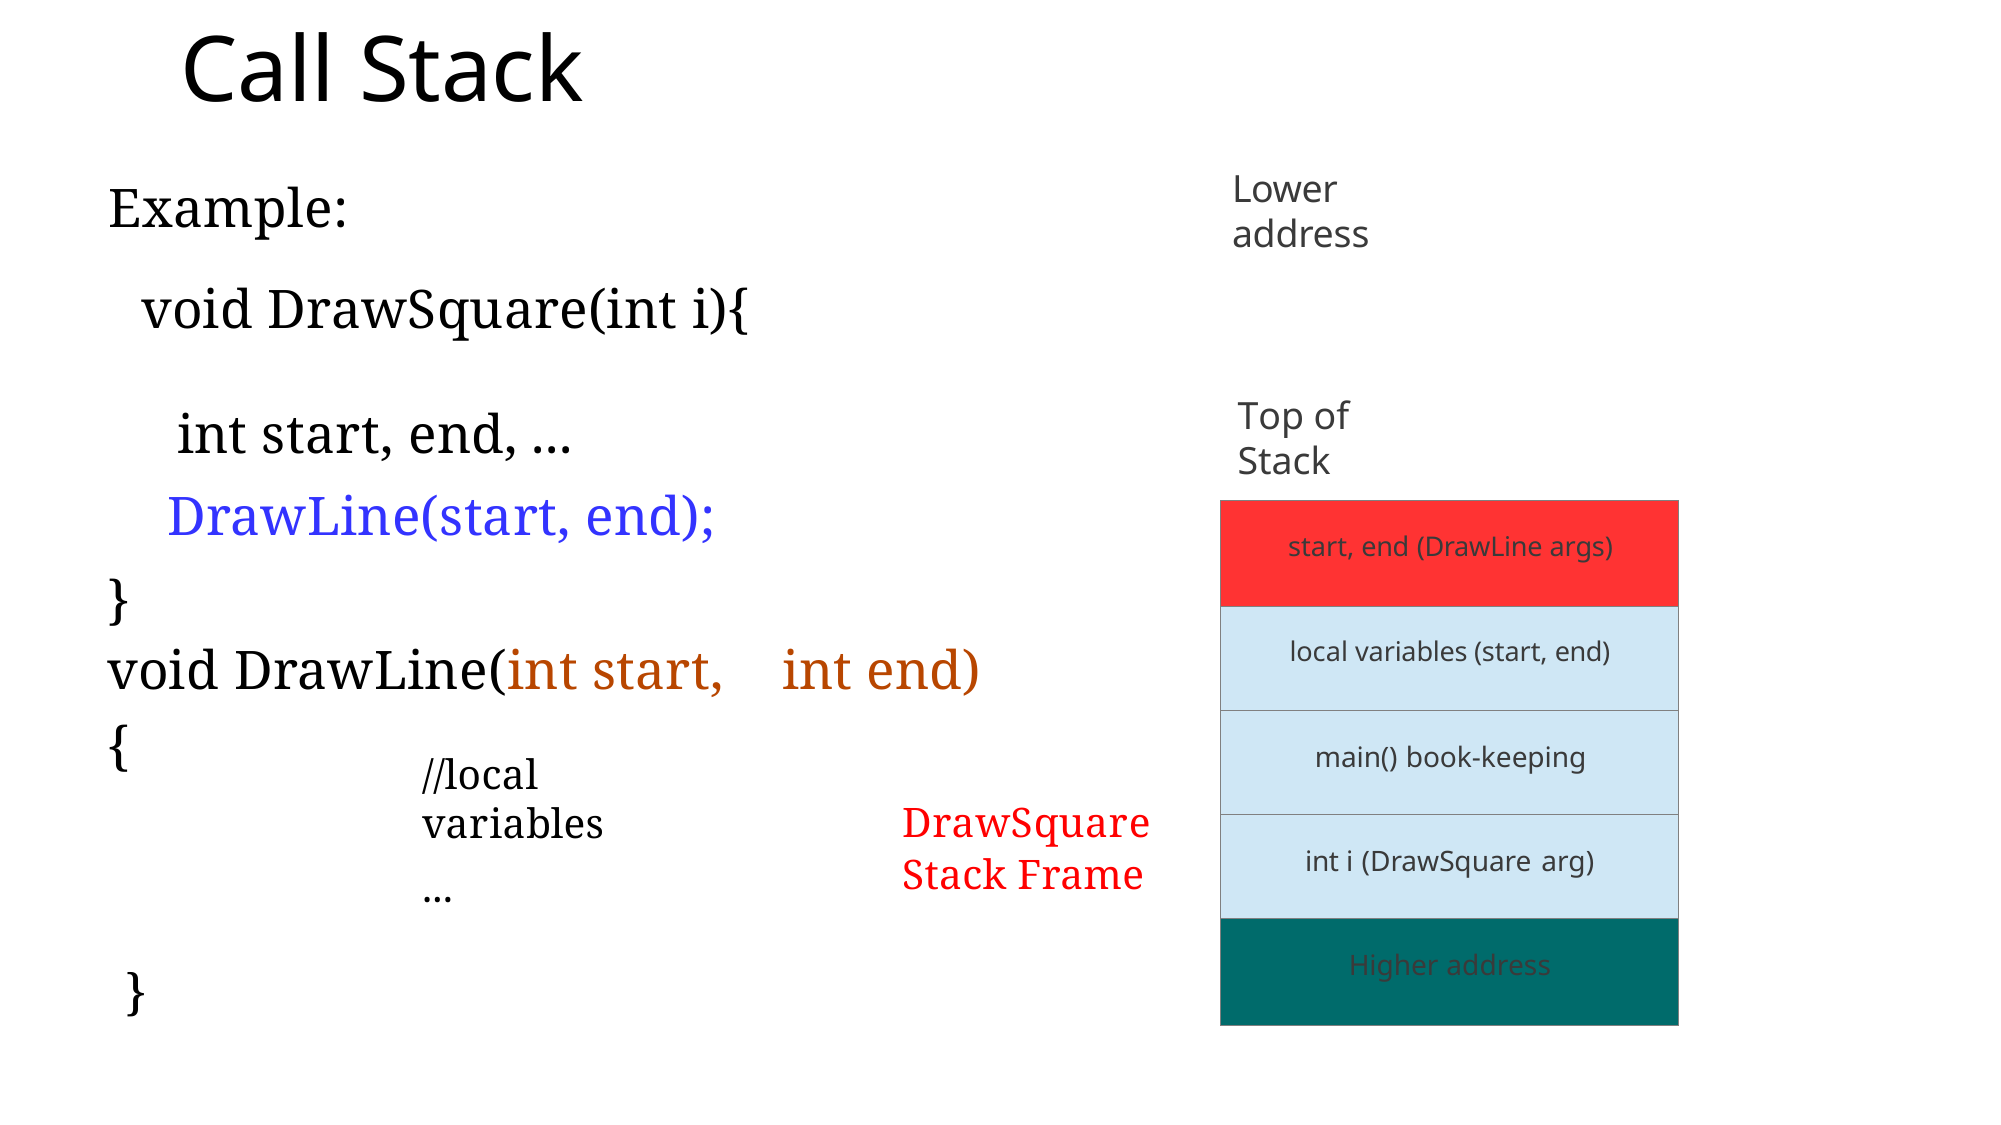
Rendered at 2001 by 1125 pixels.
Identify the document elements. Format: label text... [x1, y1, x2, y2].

text_box } [118, 957, 300, 1021]
text_box int start, end, ... DrawLine(start, end); [165, 379, 796, 547]
table_cell Higher address [1221, 919, 1678, 1025]
table_cell int i (DrawSquare arg) [1221, 815, 1678, 918]
text_box //local variables ... [420, 732, 720, 911]
table_cell local variables (start, end) [1221, 607, 1678, 710]
table_header start, end (DrawLine args) [1221, 501, 1678, 606]
text_box DrawSquare Stack Frame [900, 794, 1178, 898]
text_box Top of Stack [1235, 389, 1441, 483]
title Call Stack [178, 7, 991, 136]
text_box Example: void DrawSquare(int i){ [106, 134, 838, 340]
table_cell main() book-keeping [1221, 711, 1678, 814]
text_box { [104, 709, 138, 777]
text_box } void DrawLine(int start, int end) [104, 557, 1062, 701]
text_box Lower address [1230, 162, 1479, 256]
